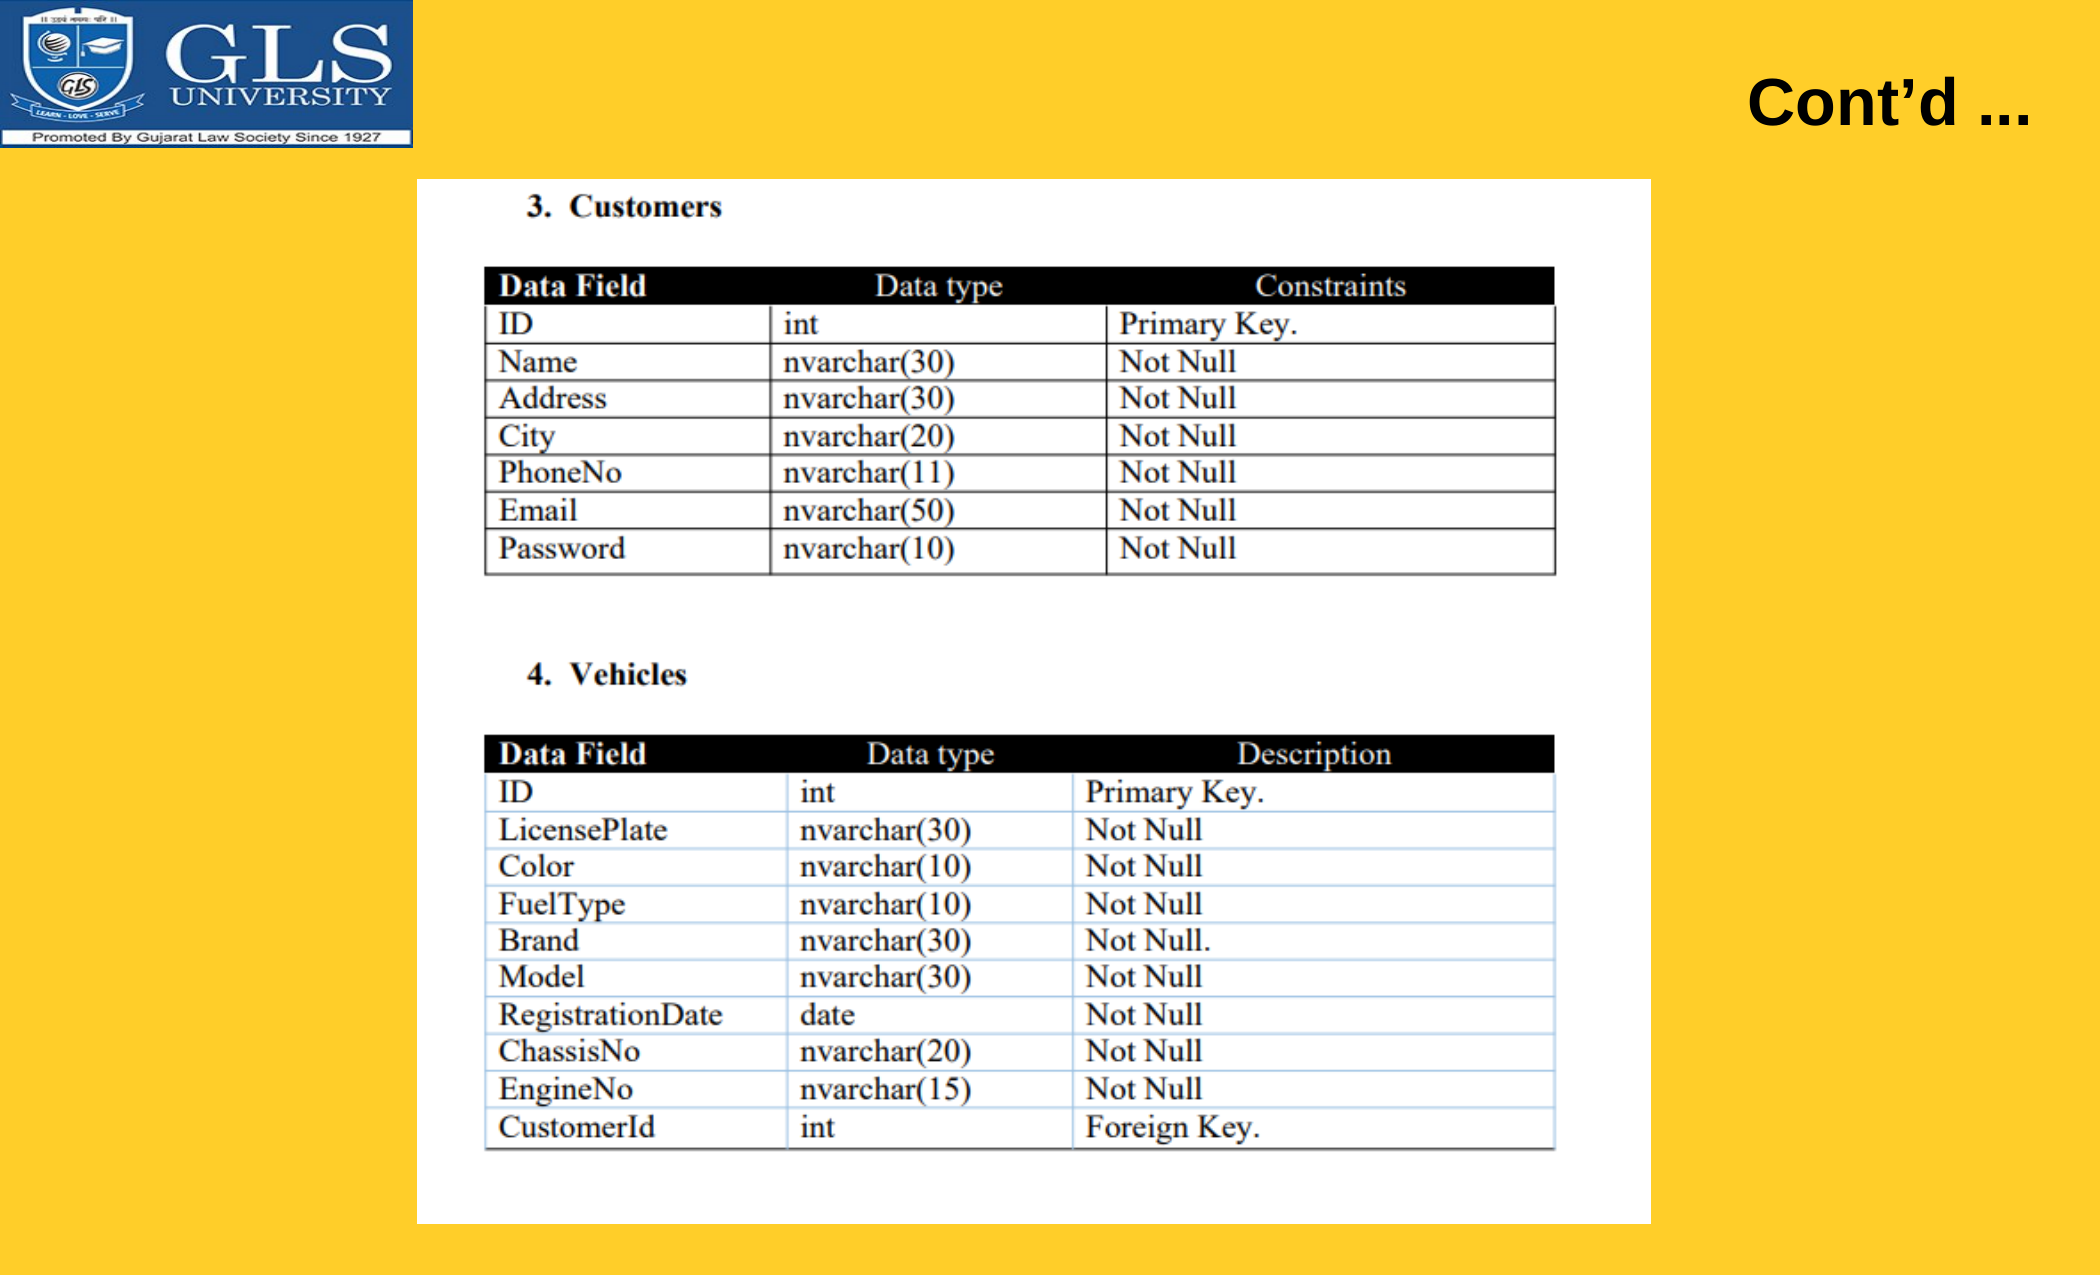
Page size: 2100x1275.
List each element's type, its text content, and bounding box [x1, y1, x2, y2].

picture [0, 0, 413, 148]
text_box Cont’d ... [1732, 57, 2063, 147]
picture [417, 179, 1651, 1224]
